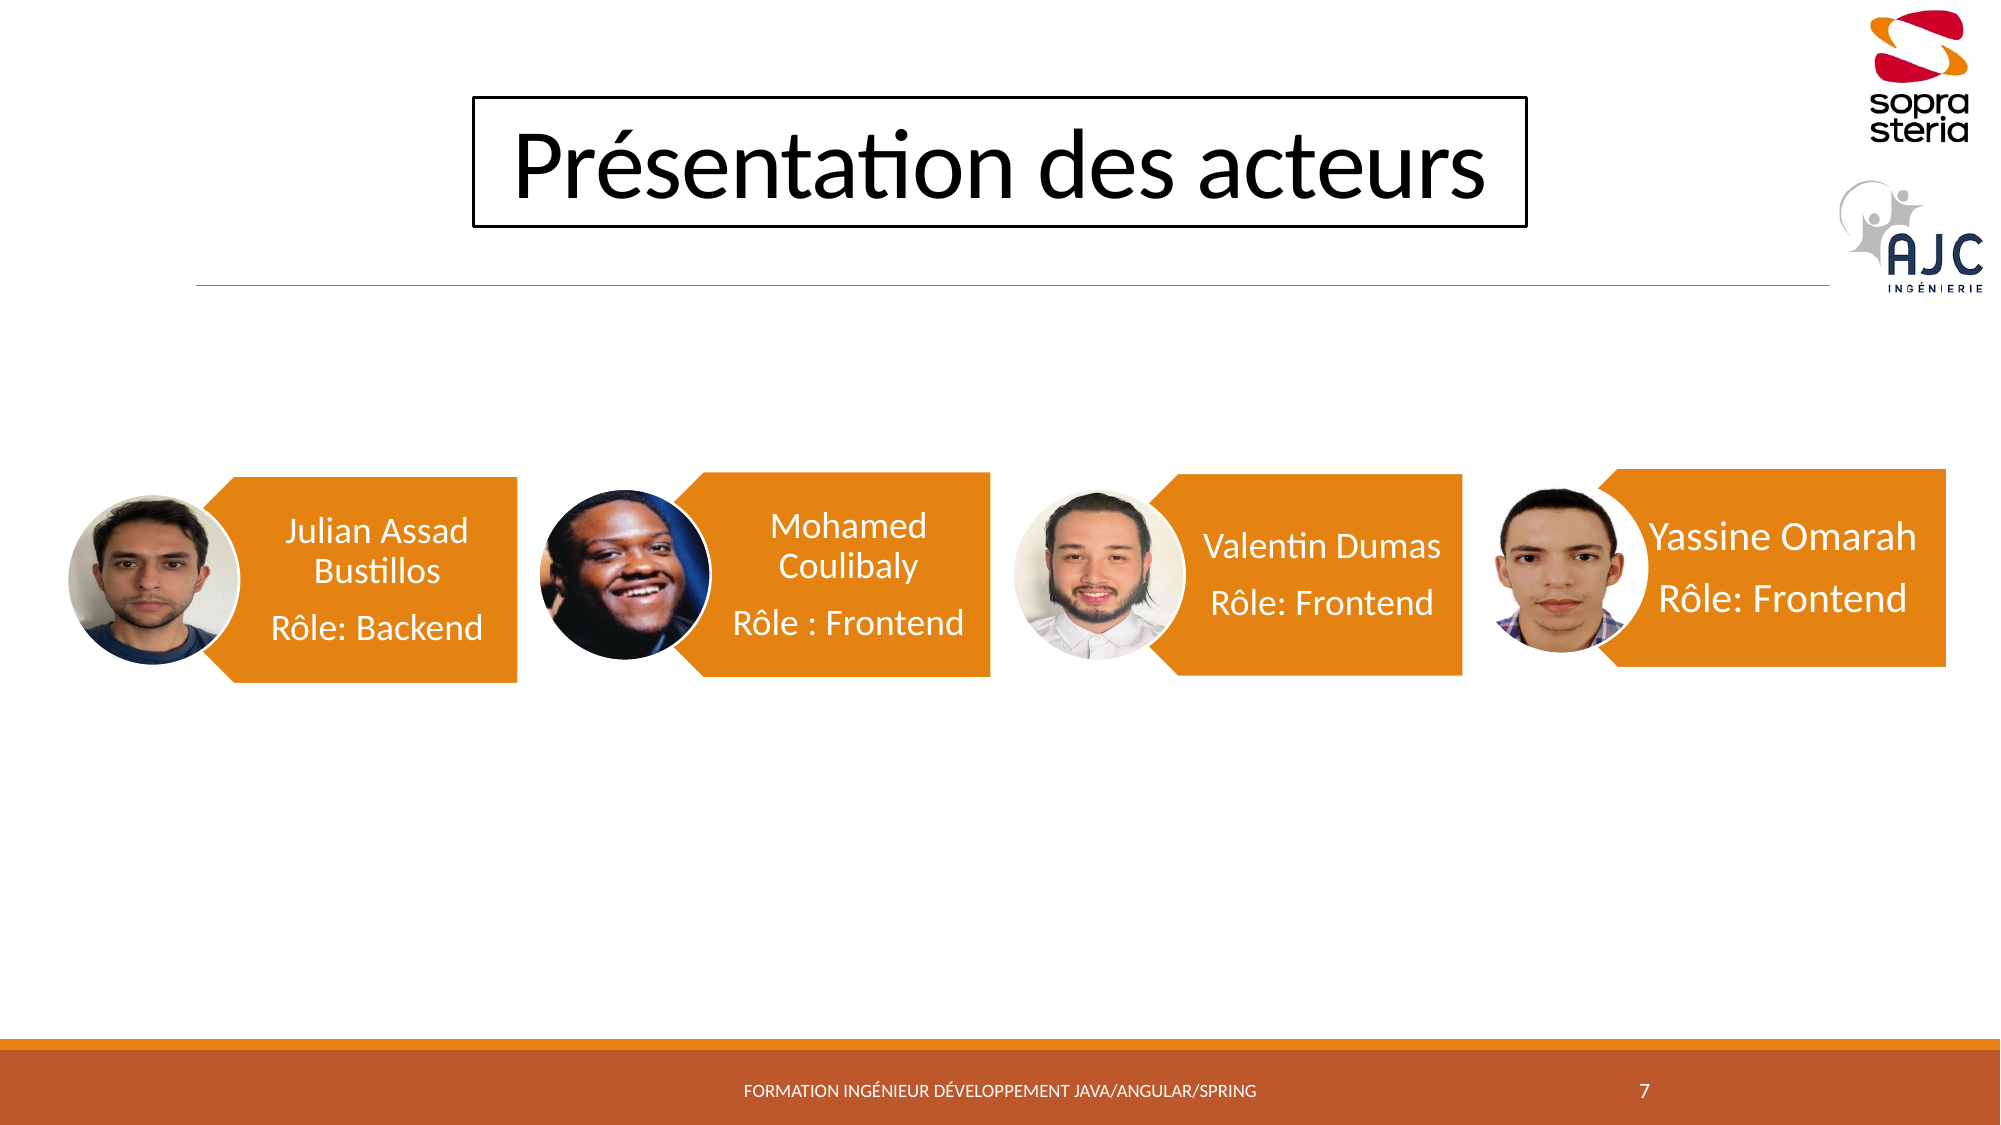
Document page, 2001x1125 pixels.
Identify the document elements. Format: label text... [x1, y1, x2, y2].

text_box Valentin Dumas Rôle: Frontend [1147, 472, 1464, 678]
text_box [1624, 1059, 1840, 1120]
text_box [1475, 481, 1648, 654]
text_box [66, 493, 240, 666]
picture [1827, 0, 2000, 312]
text_box [1012, 488, 1185, 661]
text_box Formation Ingénieur Développement JAVA/ANGULAR/SPRING [604, 1059, 1396, 1120]
text_box [538, 488, 711, 661]
text_box Julian Assad Bustillos Rôle: Backend [201, 475, 519, 685]
text_box Mohamed Coulibaly Rôle : Frontend [672, 471, 992, 679]
text_box Yassine Omarah Rôle: Frontend [1595, 467, 1948, 669]
title Présentation des acteurs [473, 97, 1527, 227]
